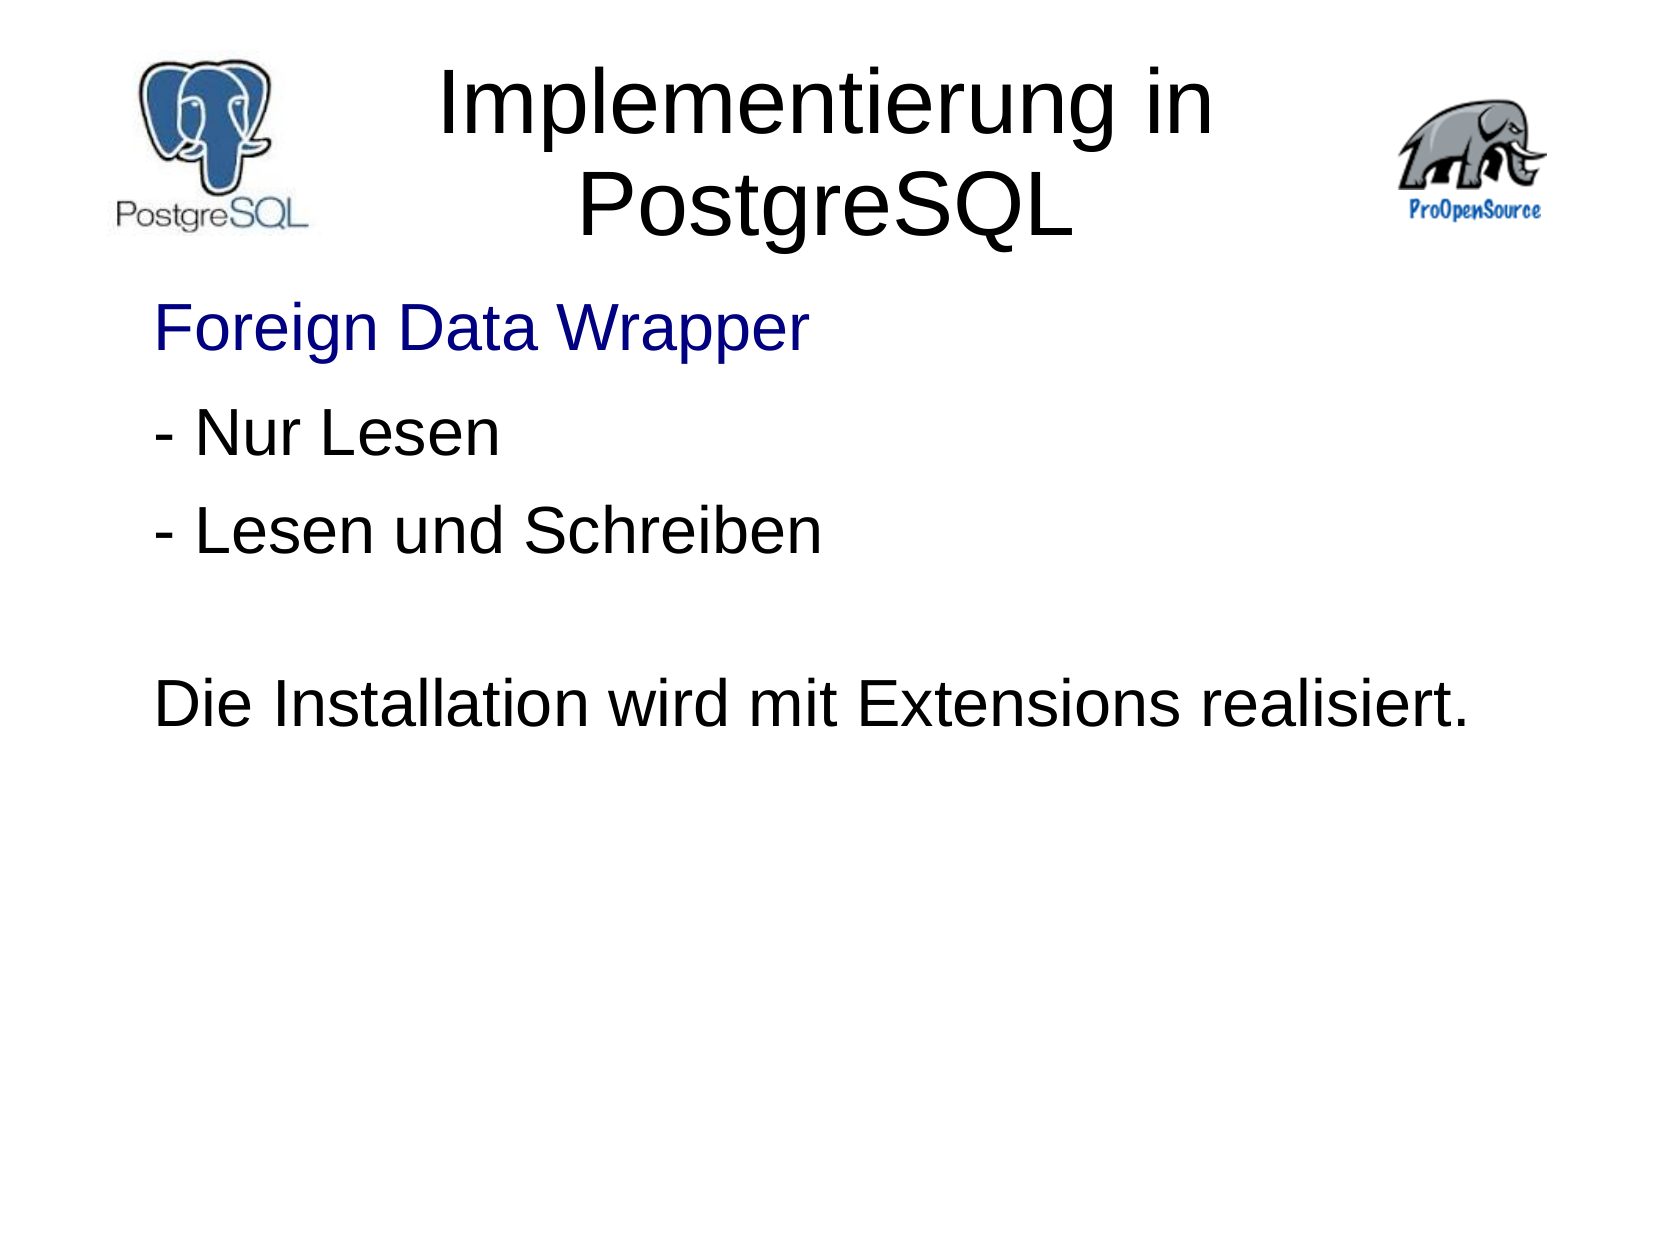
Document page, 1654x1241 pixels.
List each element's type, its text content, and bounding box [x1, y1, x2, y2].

picture [58, 50, 356, 237]
list Foreign Data Wrapper - Nur Lesen - Lesen und Schreiben Die Installation wird mit Extensions realisiert. [82, 290, 1538, 1010]
title Implementierung in PostgreSQL [82, 49, 1571, 257]
picture [1396, 82, 1547, 233]
